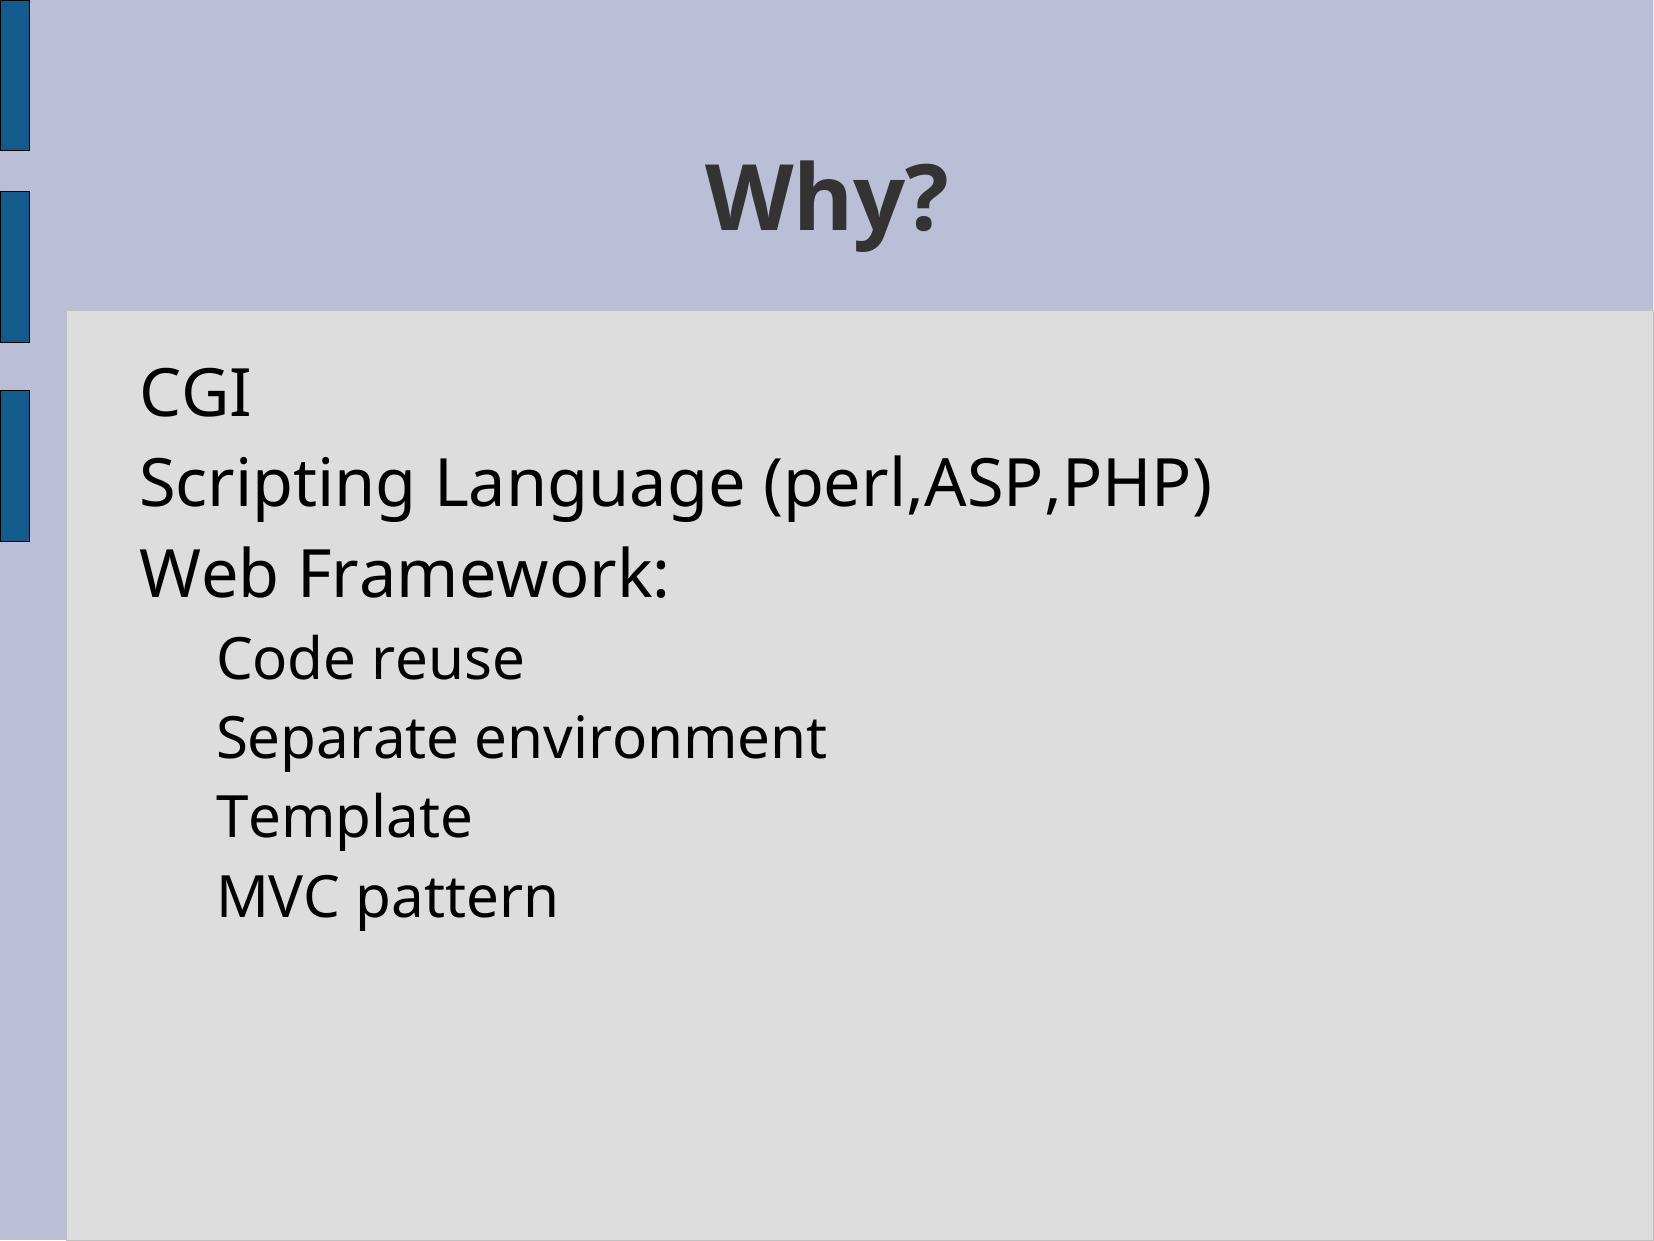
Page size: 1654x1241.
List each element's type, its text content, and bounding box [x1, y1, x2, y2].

title Why? [121, 91, 1534, 299]
list CGI Scripting Language (perl,ASP,PHP) Web Framework: Code reuse Separate environment Template MVC pattern [121, 344, 1534, 1112]
